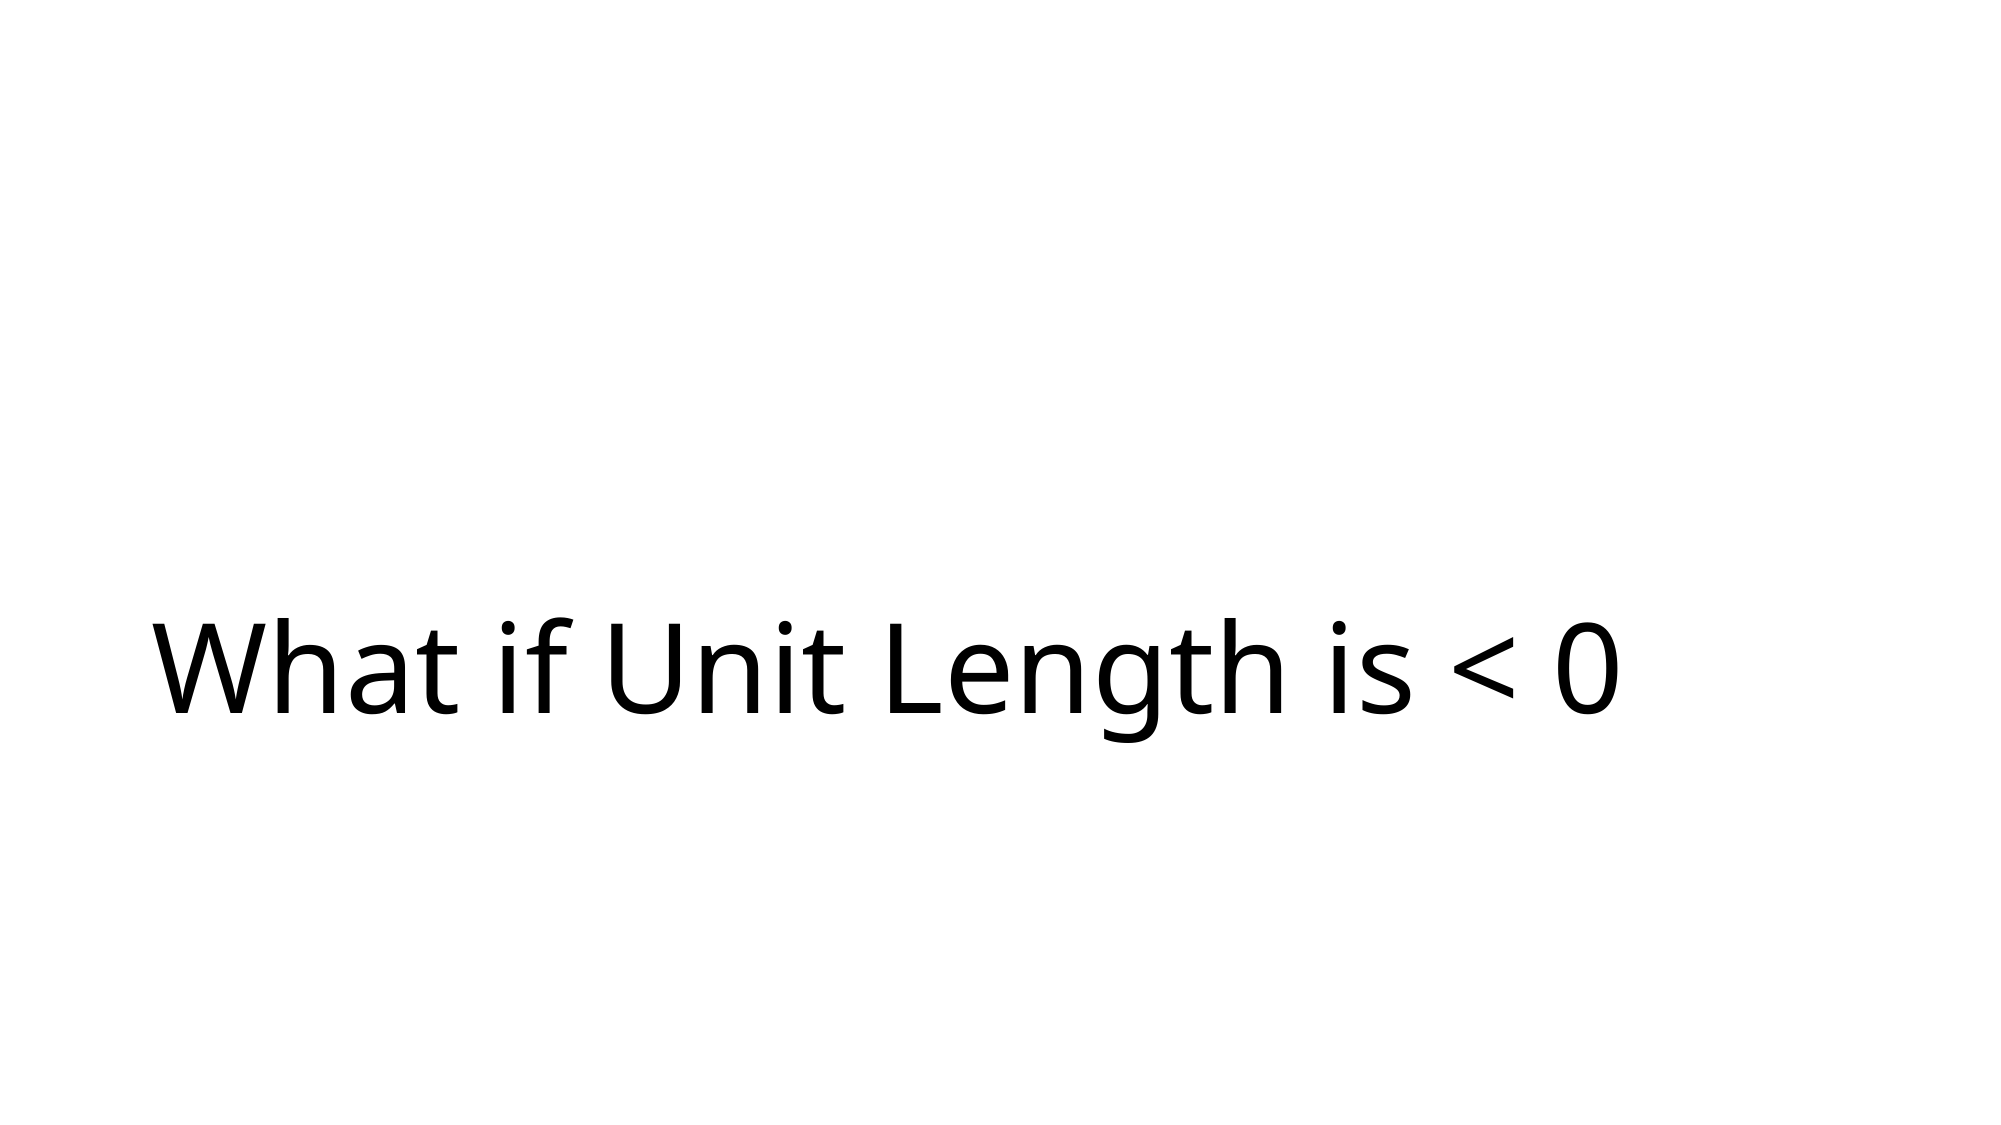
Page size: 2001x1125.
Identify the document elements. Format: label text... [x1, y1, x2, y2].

title What if Unit Length is < 0 [136, 280, 1862, 749]
